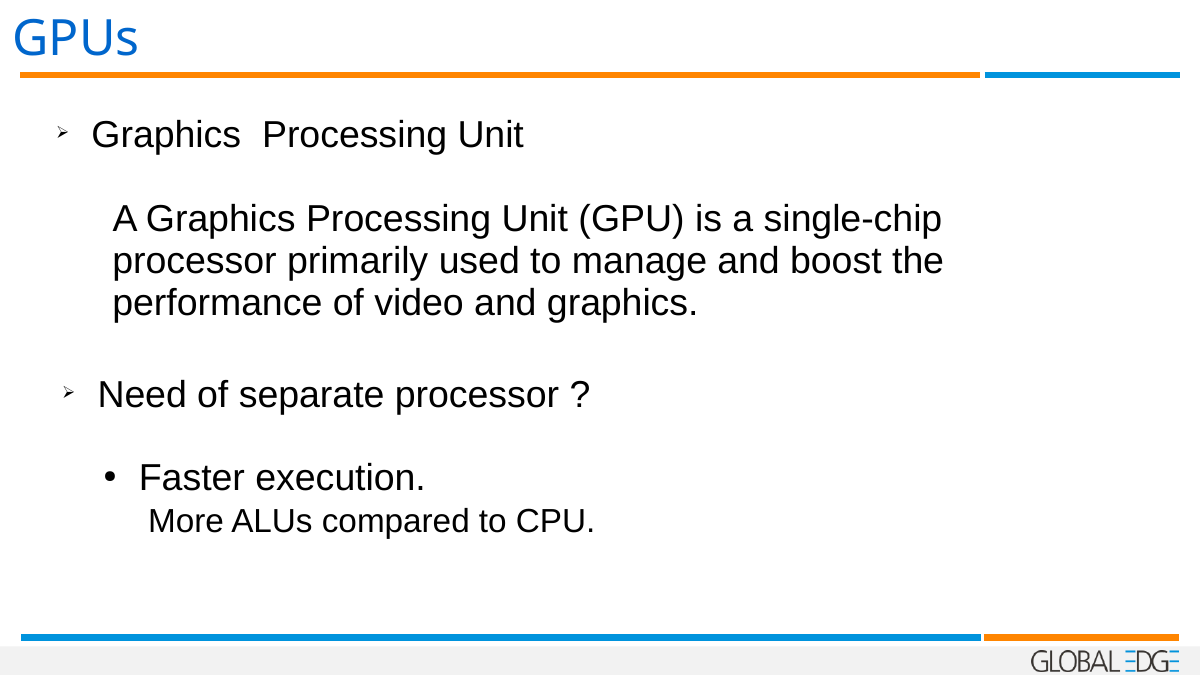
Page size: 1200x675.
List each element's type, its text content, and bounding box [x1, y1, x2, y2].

title GPUs [12, 6, 1088, 66]
text_box Need of separate processor ? [47, 366, 922, 423]
text_box Graphics Processing Unit A Graphics Processing Unit (GPU) is a single-chip processor primarily used to manage and boost the performance of video and graphics. [41, 106, 1058, 332]
text_box Faster execution. More ALUs compared to CPU. [88, 448, 999, 548]
picture [1031, 650, 1179, 672]
